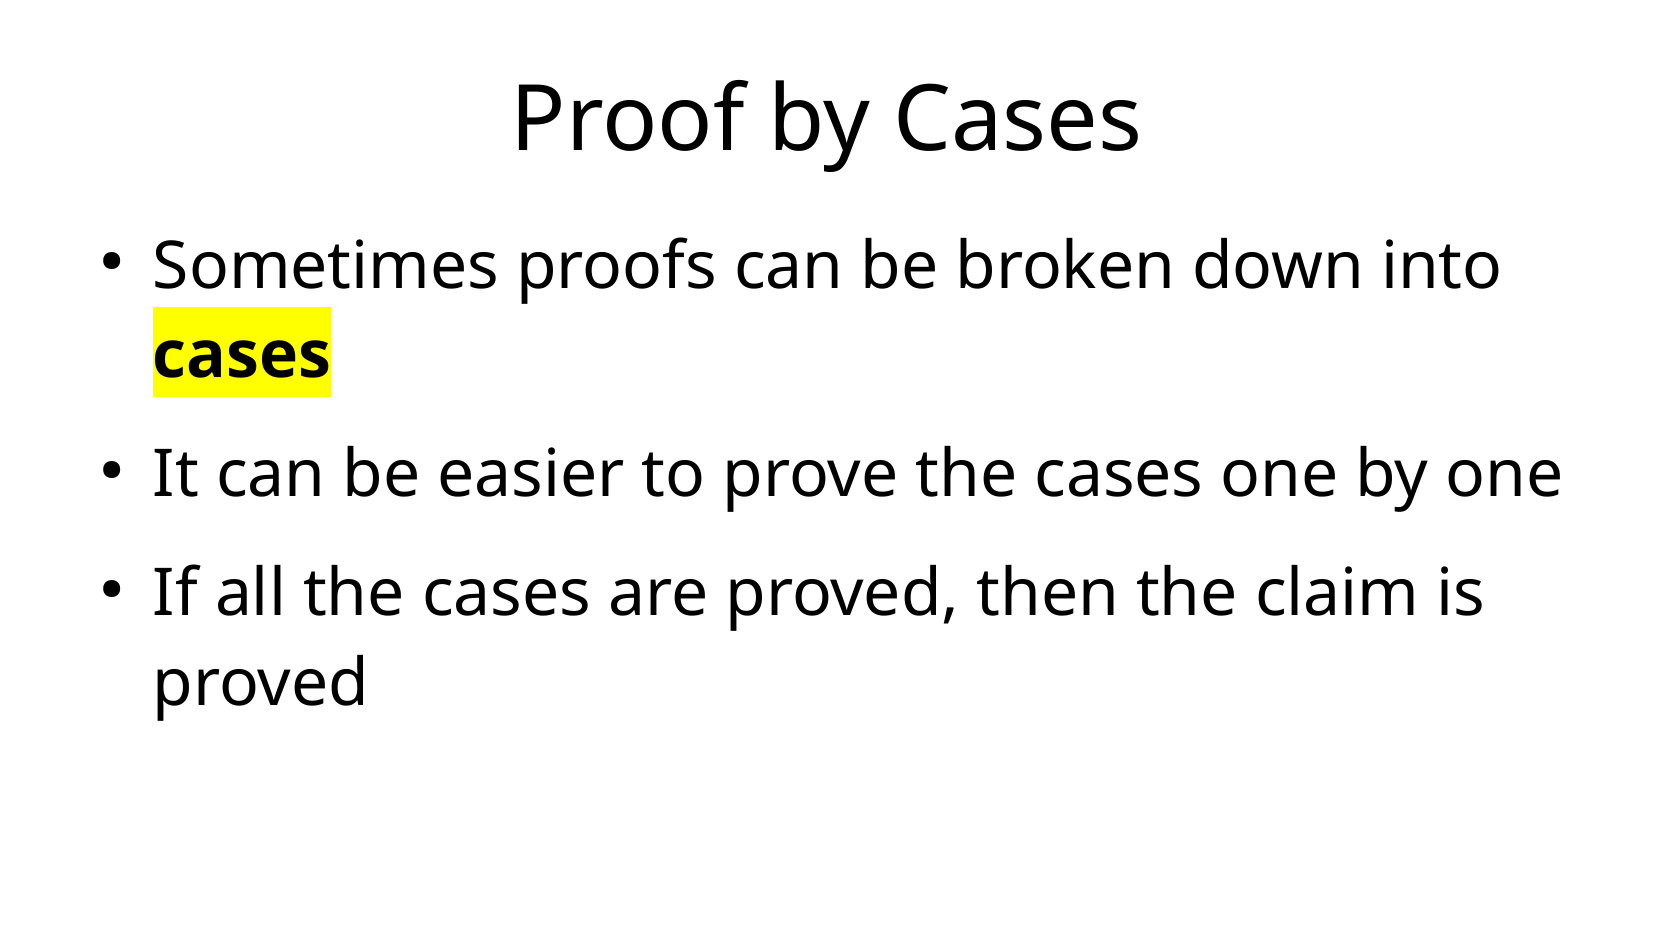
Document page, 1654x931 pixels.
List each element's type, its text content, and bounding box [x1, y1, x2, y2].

title Proof by Cases [82, 37, 1571, 193]
list Sometimes proofs can be broken down into cases It can be easier to prove the cases one by one If all the cases are proved, then the claim is proved [82, 217, 1571, 758]
